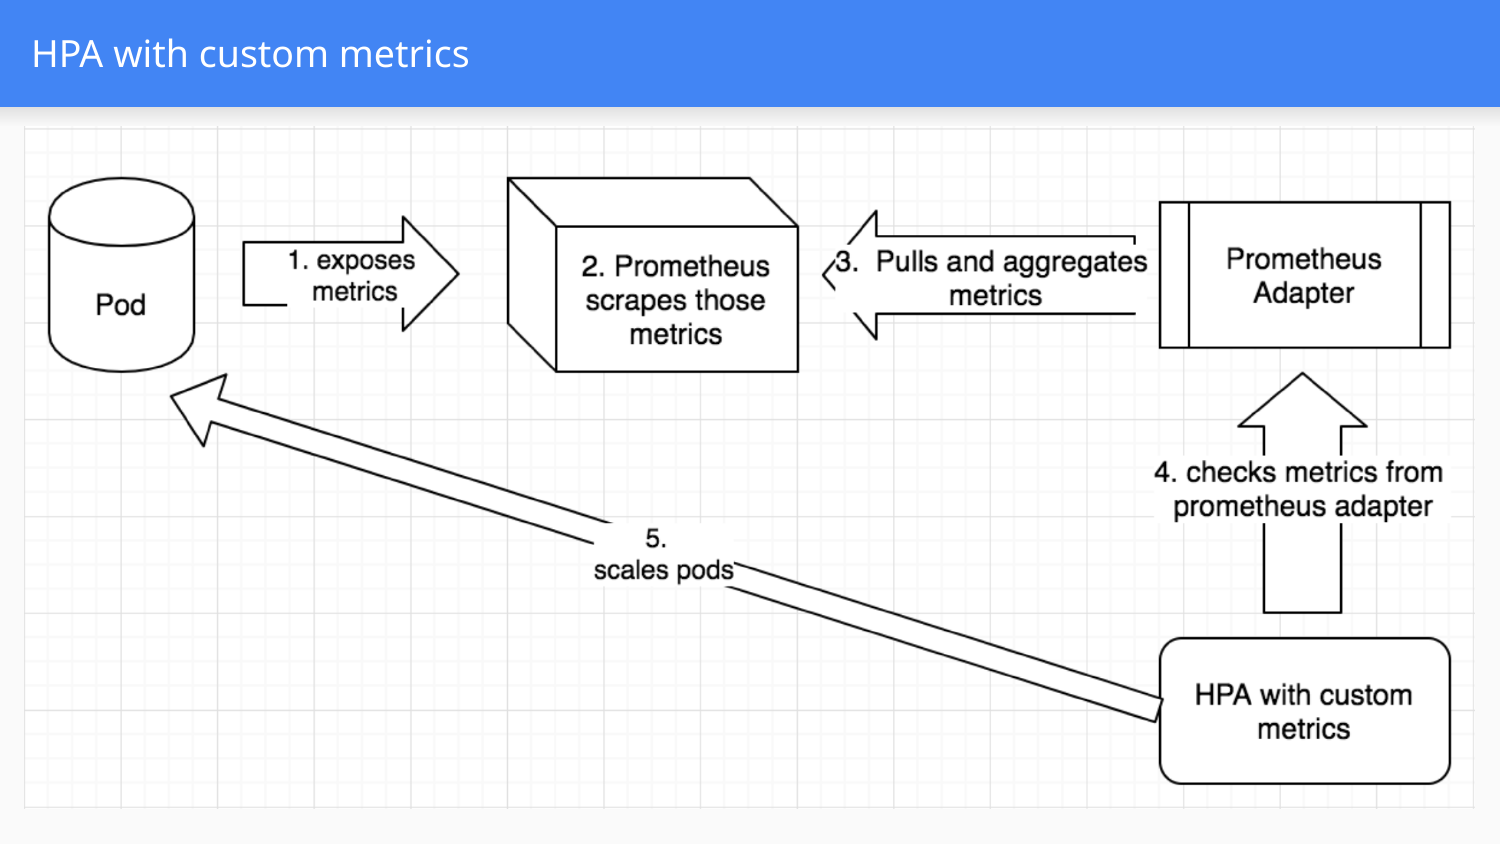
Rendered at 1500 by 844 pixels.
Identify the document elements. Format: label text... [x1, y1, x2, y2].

picture [24, 126, 1475, 809]
title HPA with custom metrics [16, 2, 1464, 102]
